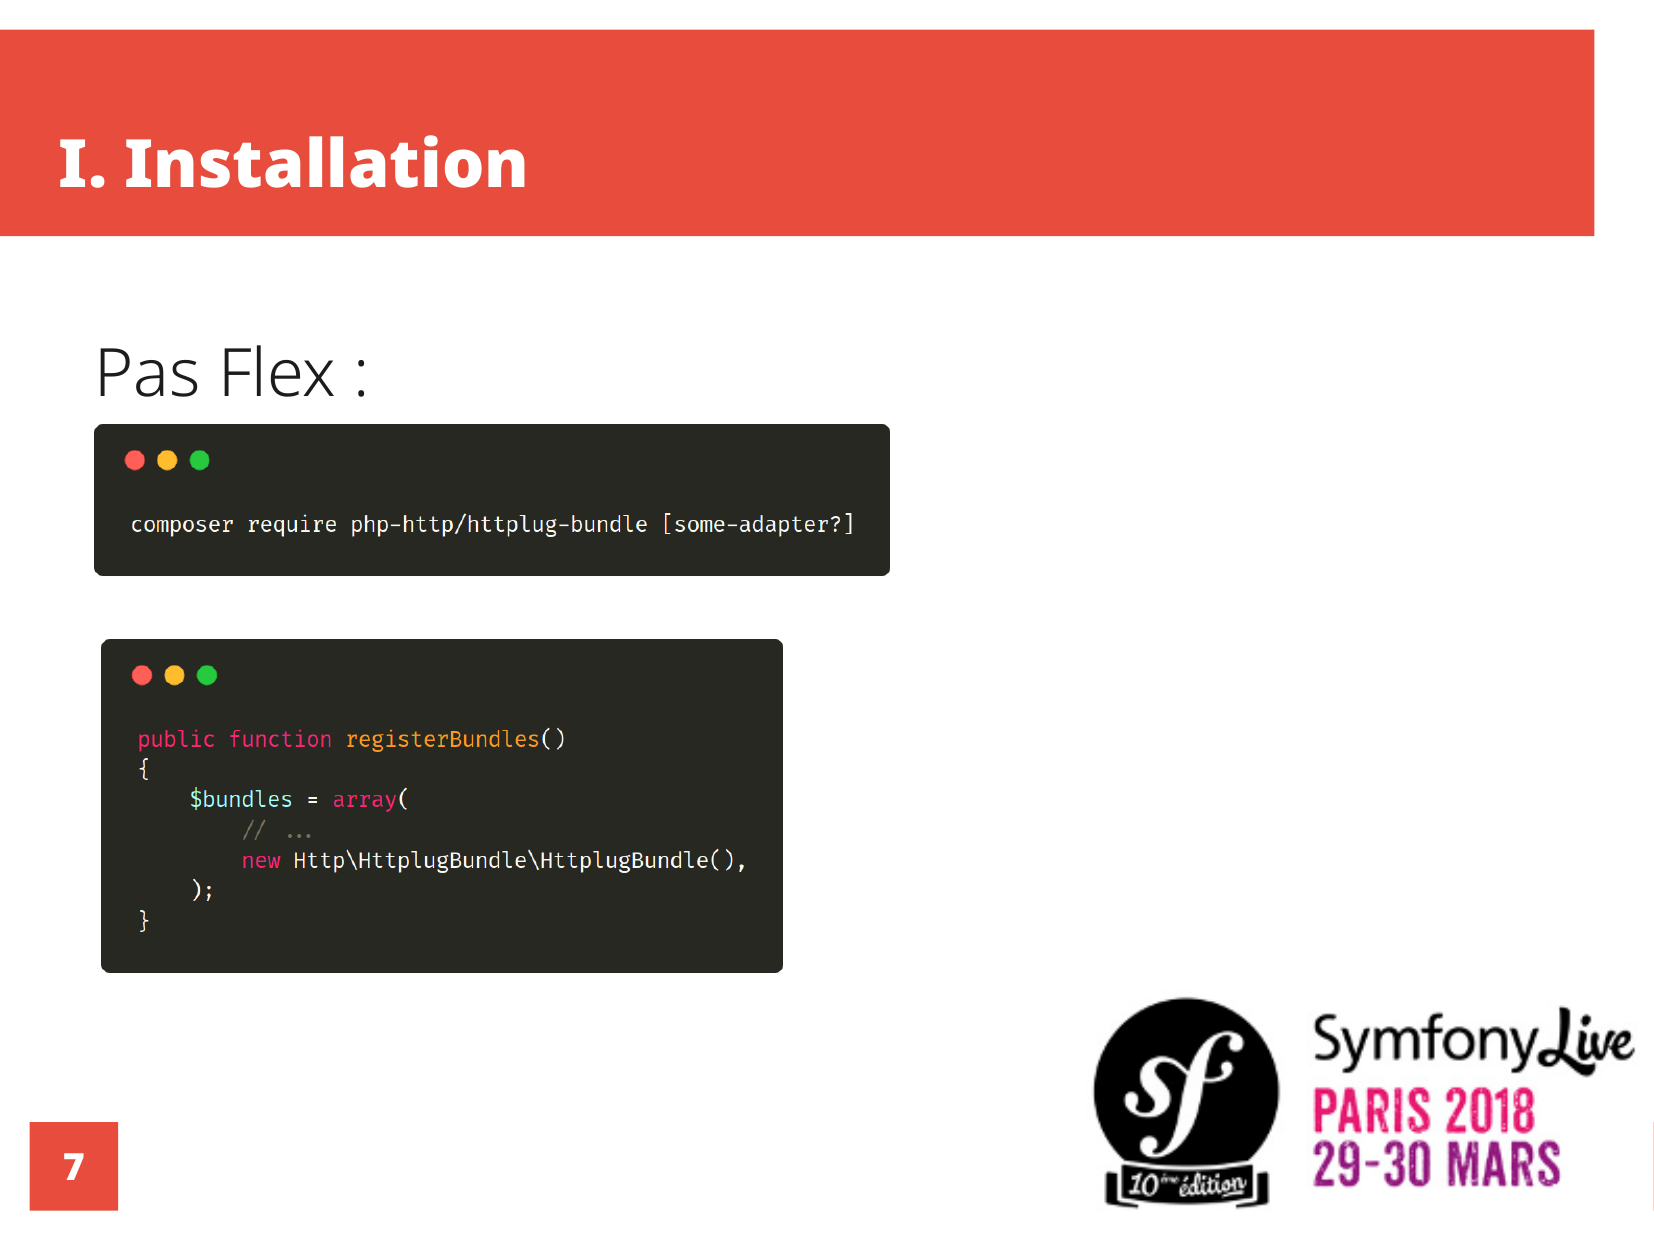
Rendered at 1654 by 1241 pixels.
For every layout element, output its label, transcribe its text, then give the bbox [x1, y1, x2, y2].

title I. Installation [59, 59, 1595, 207]
picture [1053, 979, 1654, 1241]
subtitle Pas Flex : [59, 324, 1565, 1093]
